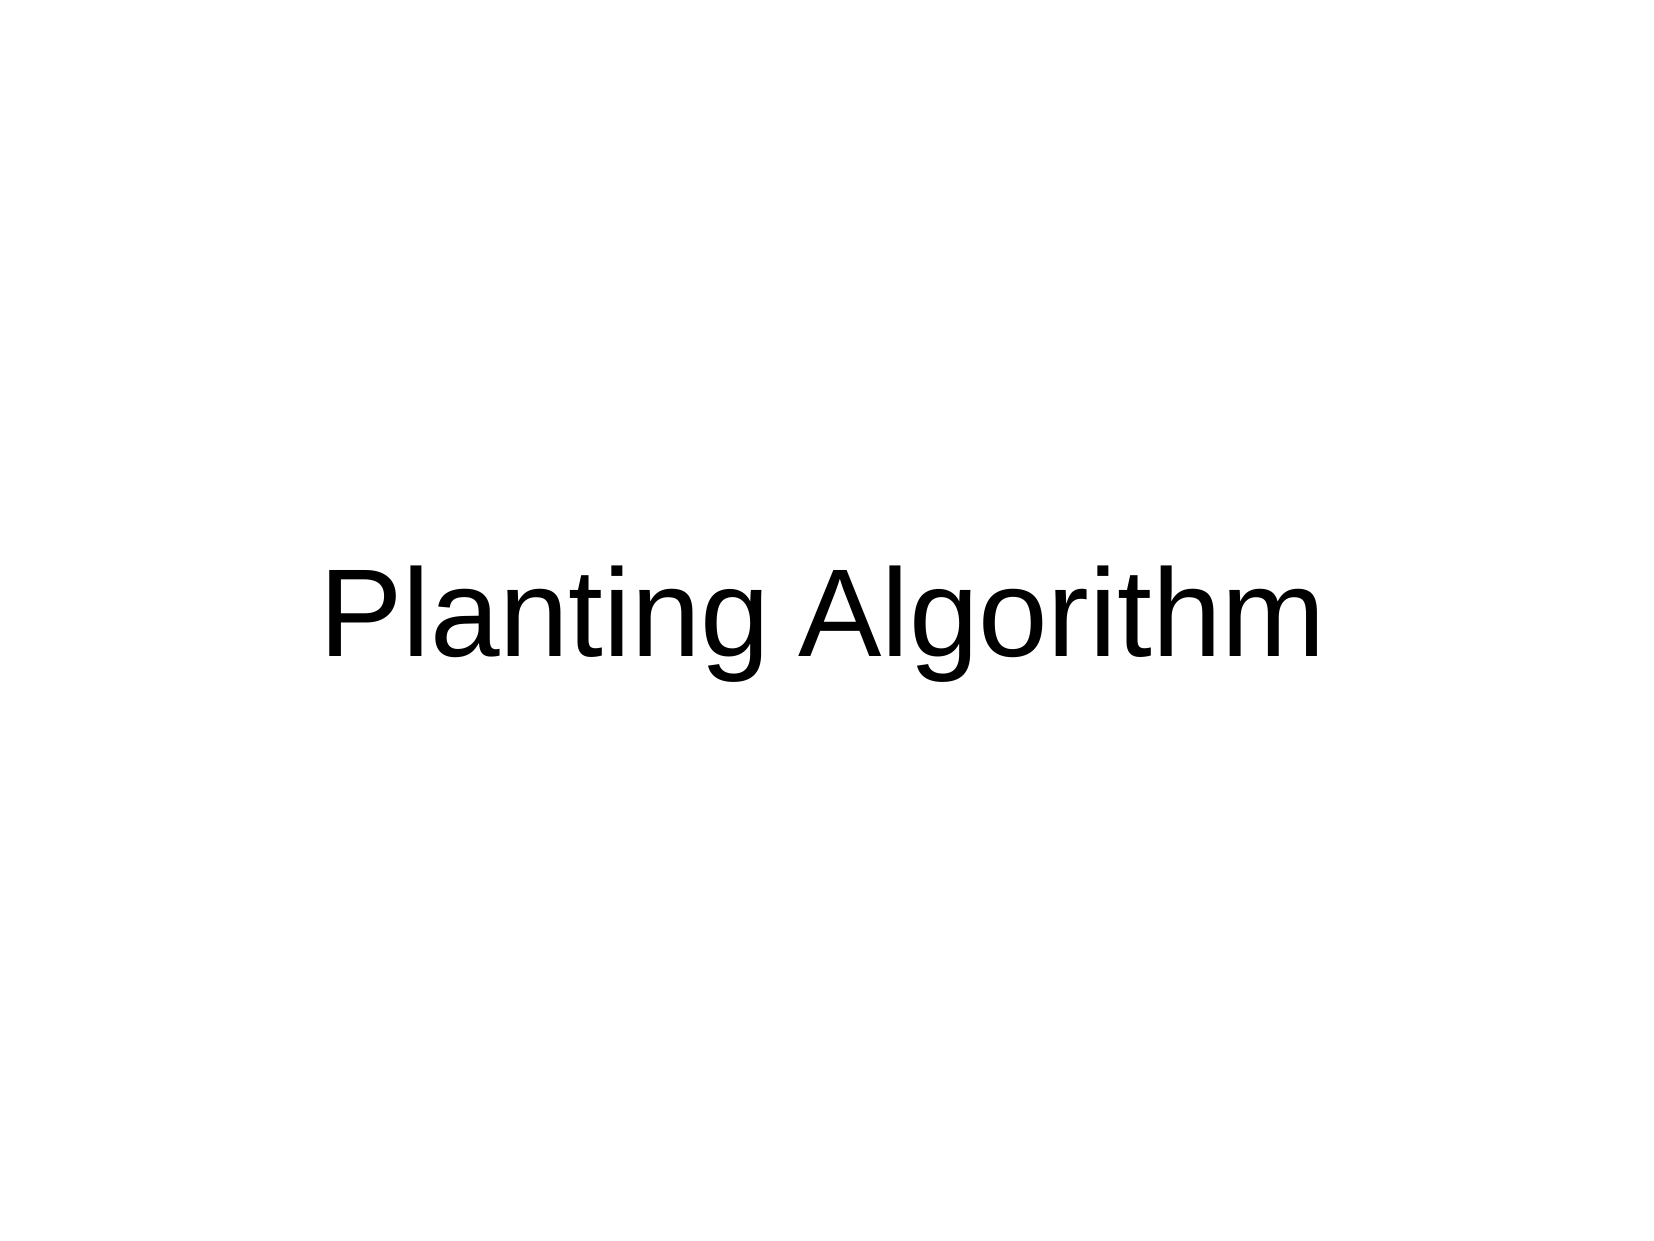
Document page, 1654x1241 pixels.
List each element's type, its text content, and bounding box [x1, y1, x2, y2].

text_box Planting Algorithm [304, 535, 1349, 706]
